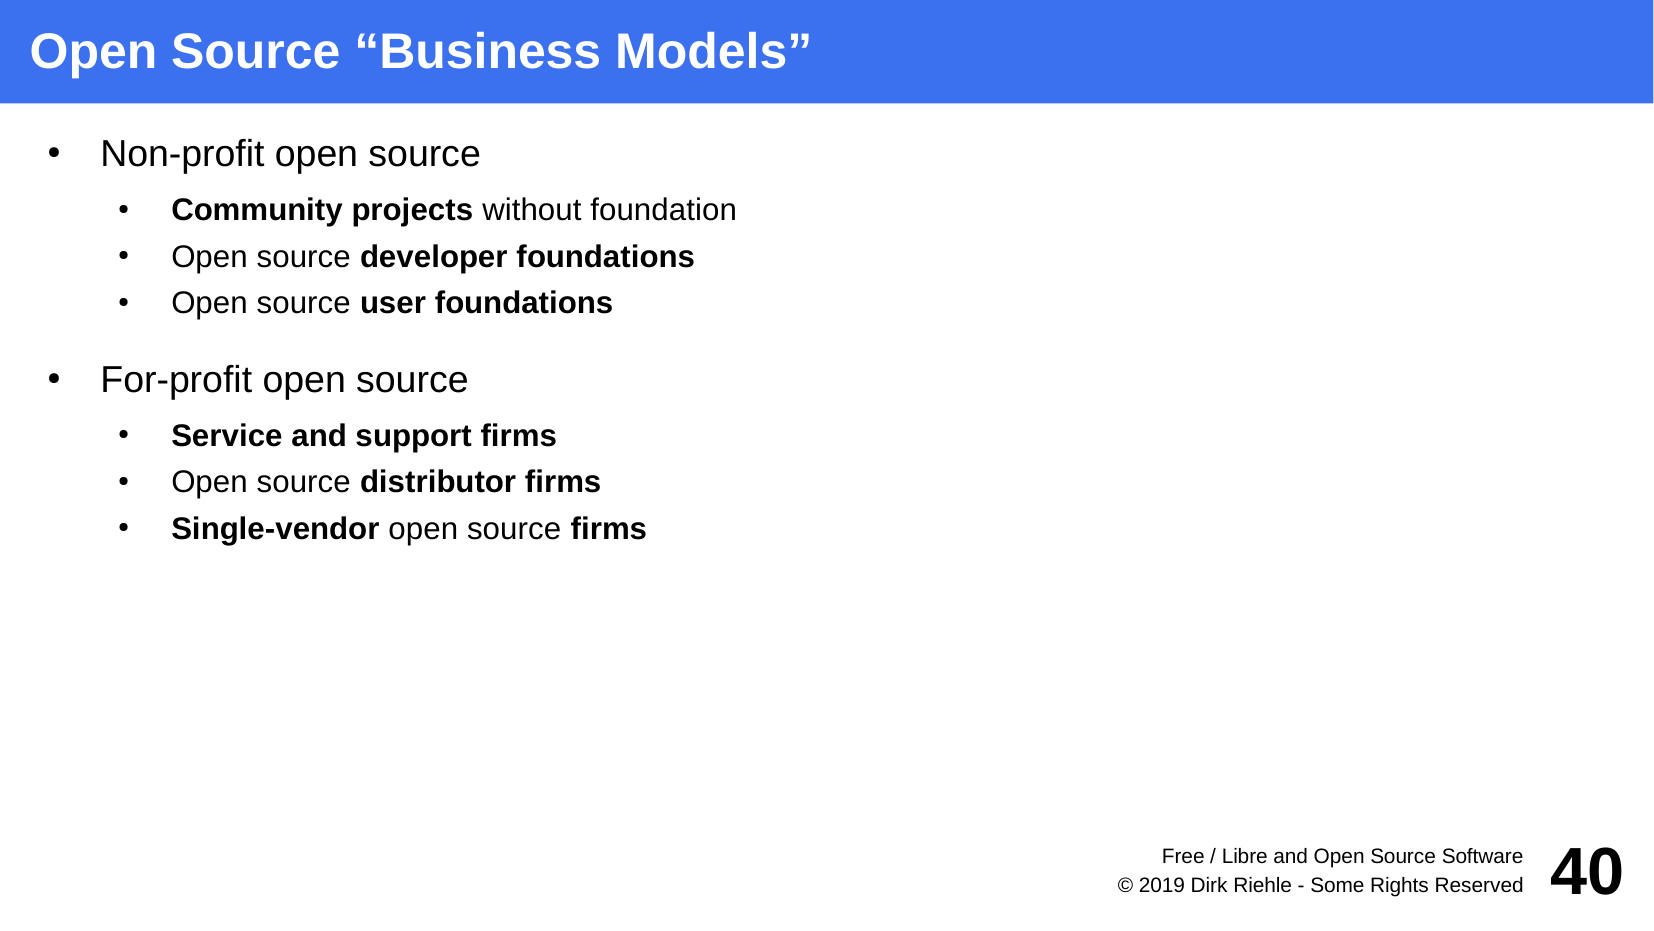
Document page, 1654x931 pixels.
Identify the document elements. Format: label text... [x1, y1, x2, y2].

title Open Source “Business Models” [0, 0, 1654, 104]
list Non-profit open source Community projects without foundation Open source developer foundations Open source user foundations For-profit open source Service and support firms Open source distributor firms Single-vendor open source firms [29, 132, 1625, 813]
